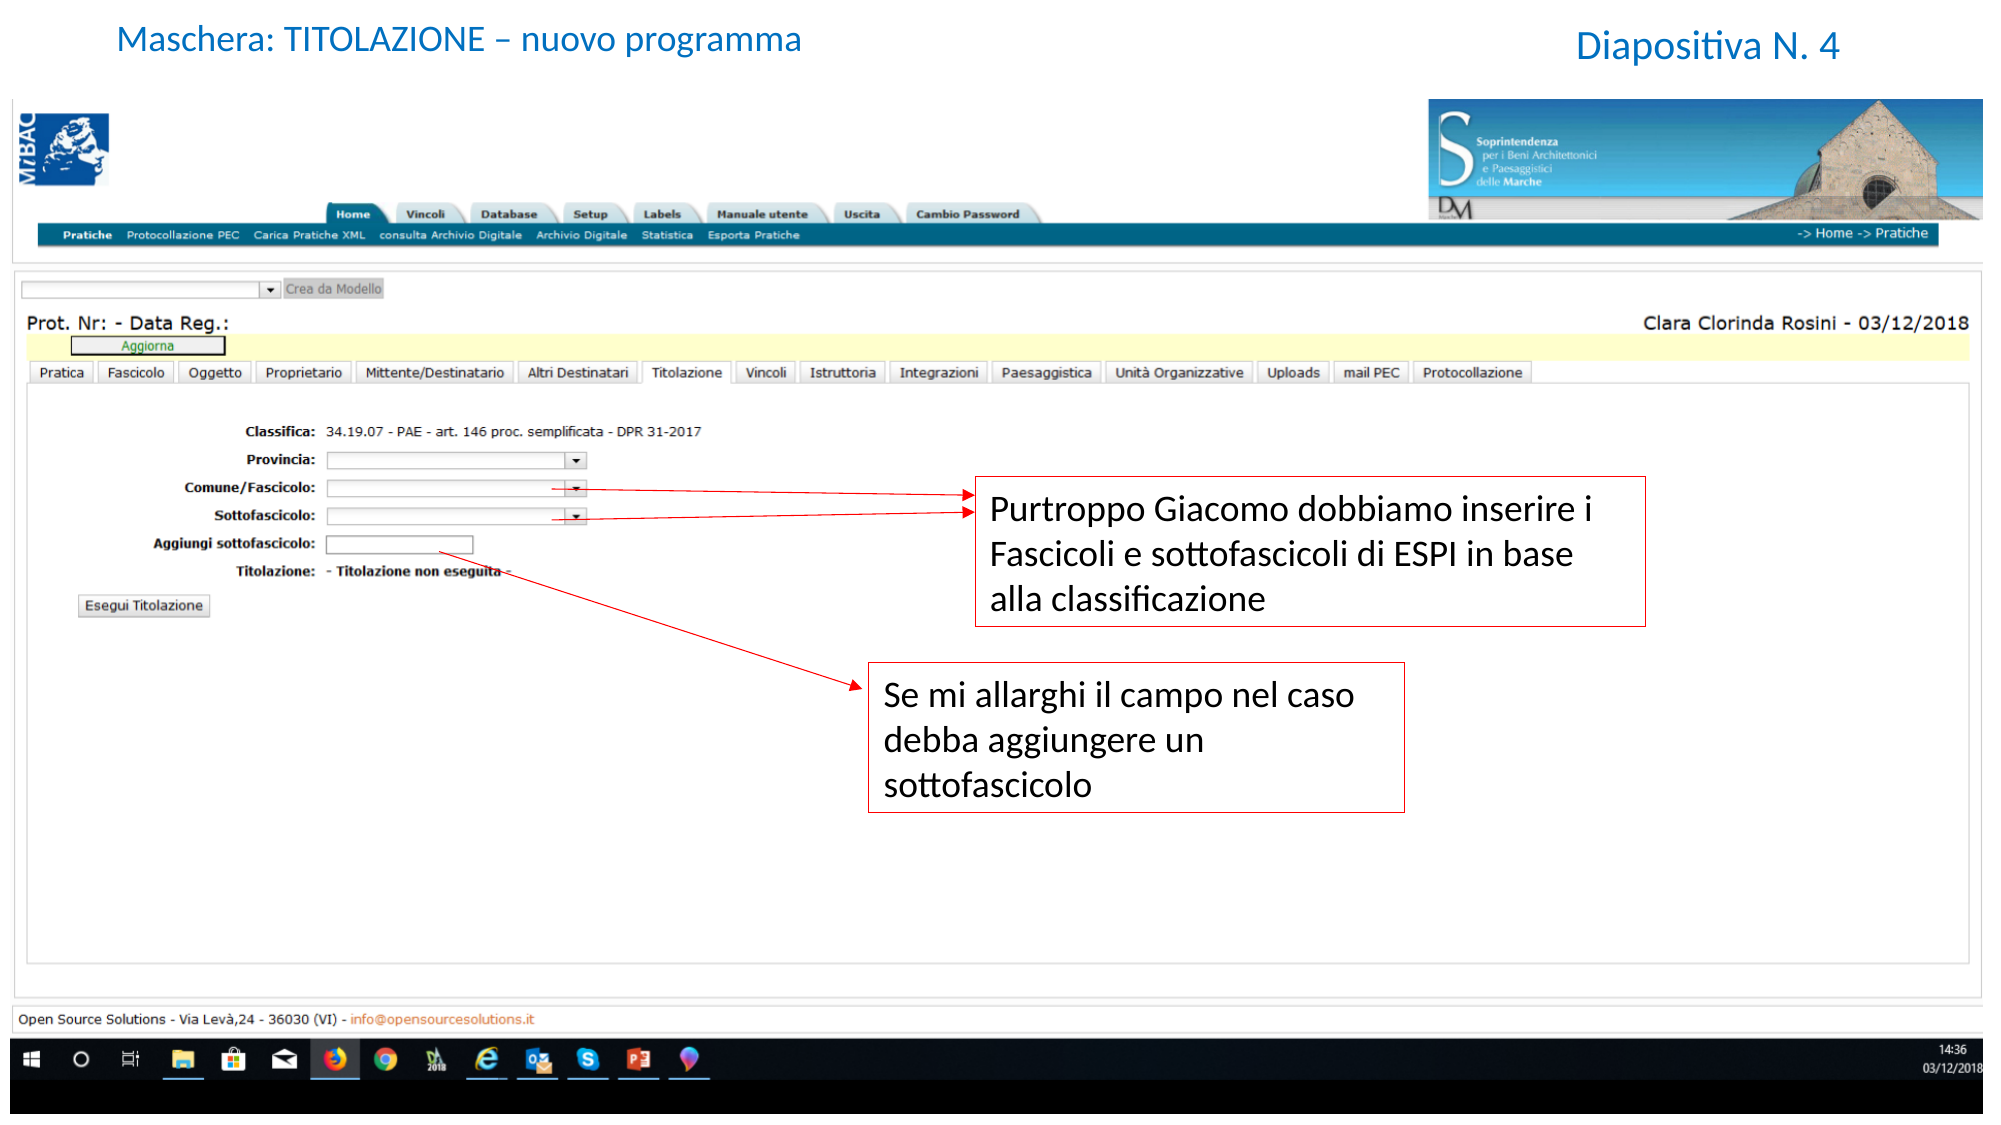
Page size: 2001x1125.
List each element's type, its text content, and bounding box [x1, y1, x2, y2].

picture [10, 99, 1983, 1114]
text_box Maschera: TITOLAZIONE – nuovo programma [101, 6, 932, 67]
text_box Diapositiva N. 4 [1476, 10, 1856, 76]
text_box Se mi allarghi il campo nel caso debba aggiungere un sottofascicolo [868, 662, 1405, 813]
text_box Purtroppo Giacomo dobbiamo inserire i Fascicoli e sottofascicoli di ESPI in base alla classificazione [975, 476, 1646, 627]
